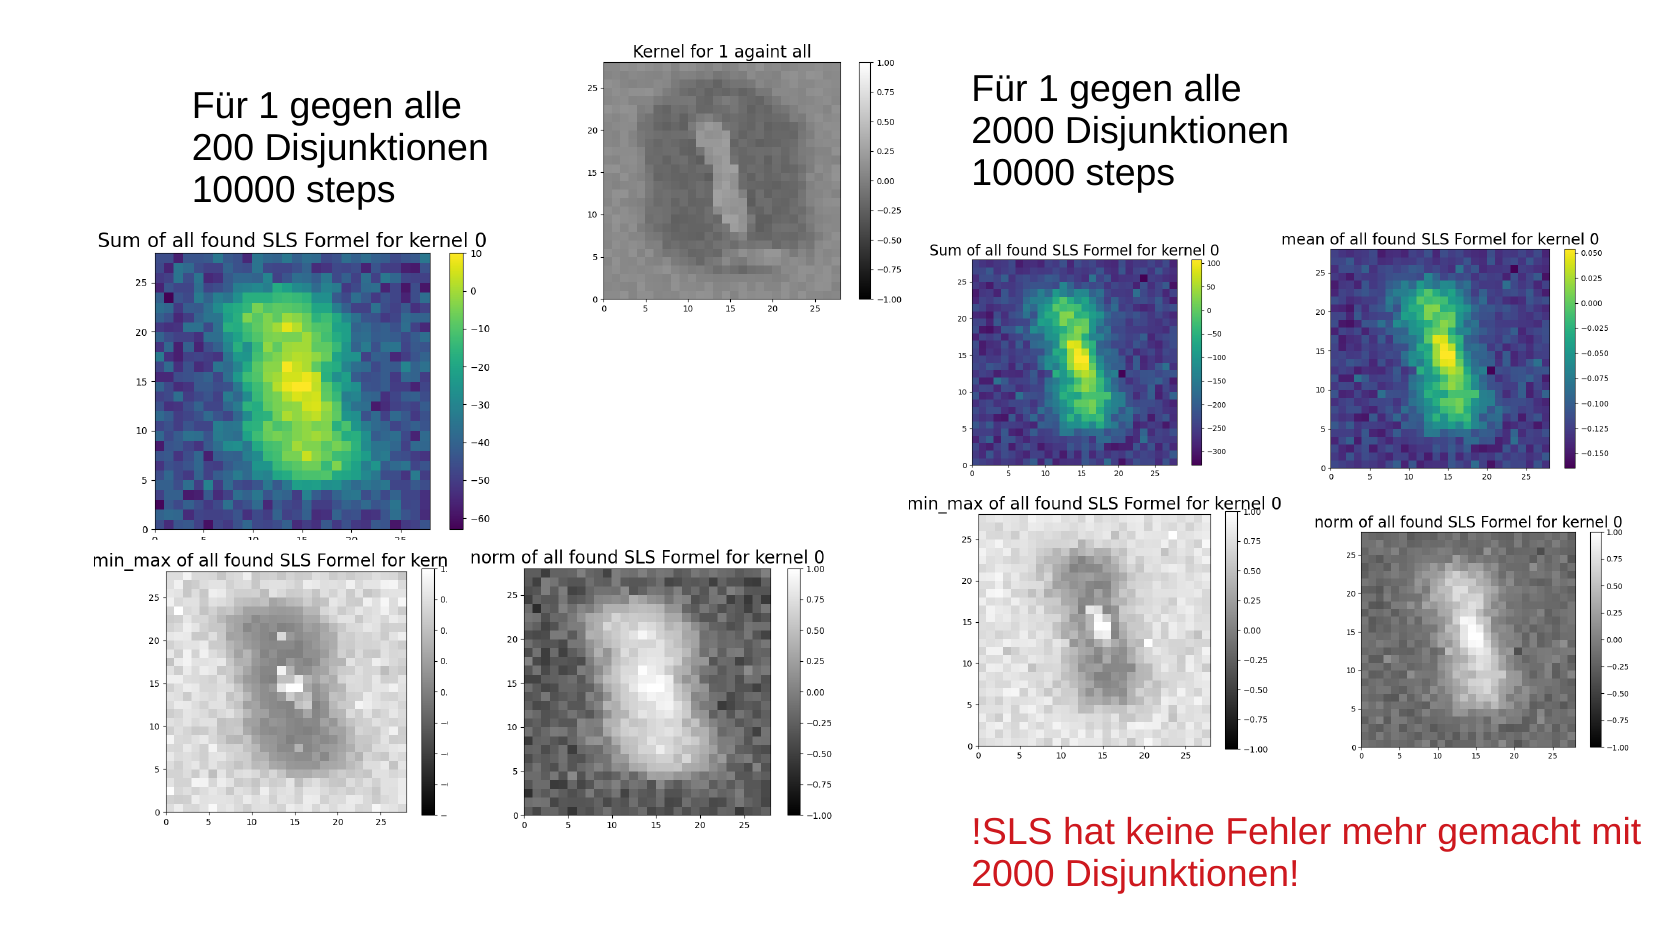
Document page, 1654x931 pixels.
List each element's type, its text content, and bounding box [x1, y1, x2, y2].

text_box Für 1 gegen alle 200 Disjunktionen 10000 steps [177, 76, 539, 218]
text_box Für 1 gegen alle 2000 Disjunktionen 10000 steps [956, 60, 1418, 201]
picture [1295, 507, 1642, 768]
text_box !SLS hat keine Fehler mehr gemacht mit 2000 Disjunktionen! [956, 803, 1654, 902]
picture [70, 221, 847, 839]
picture [539, 35, 1619, 773]
